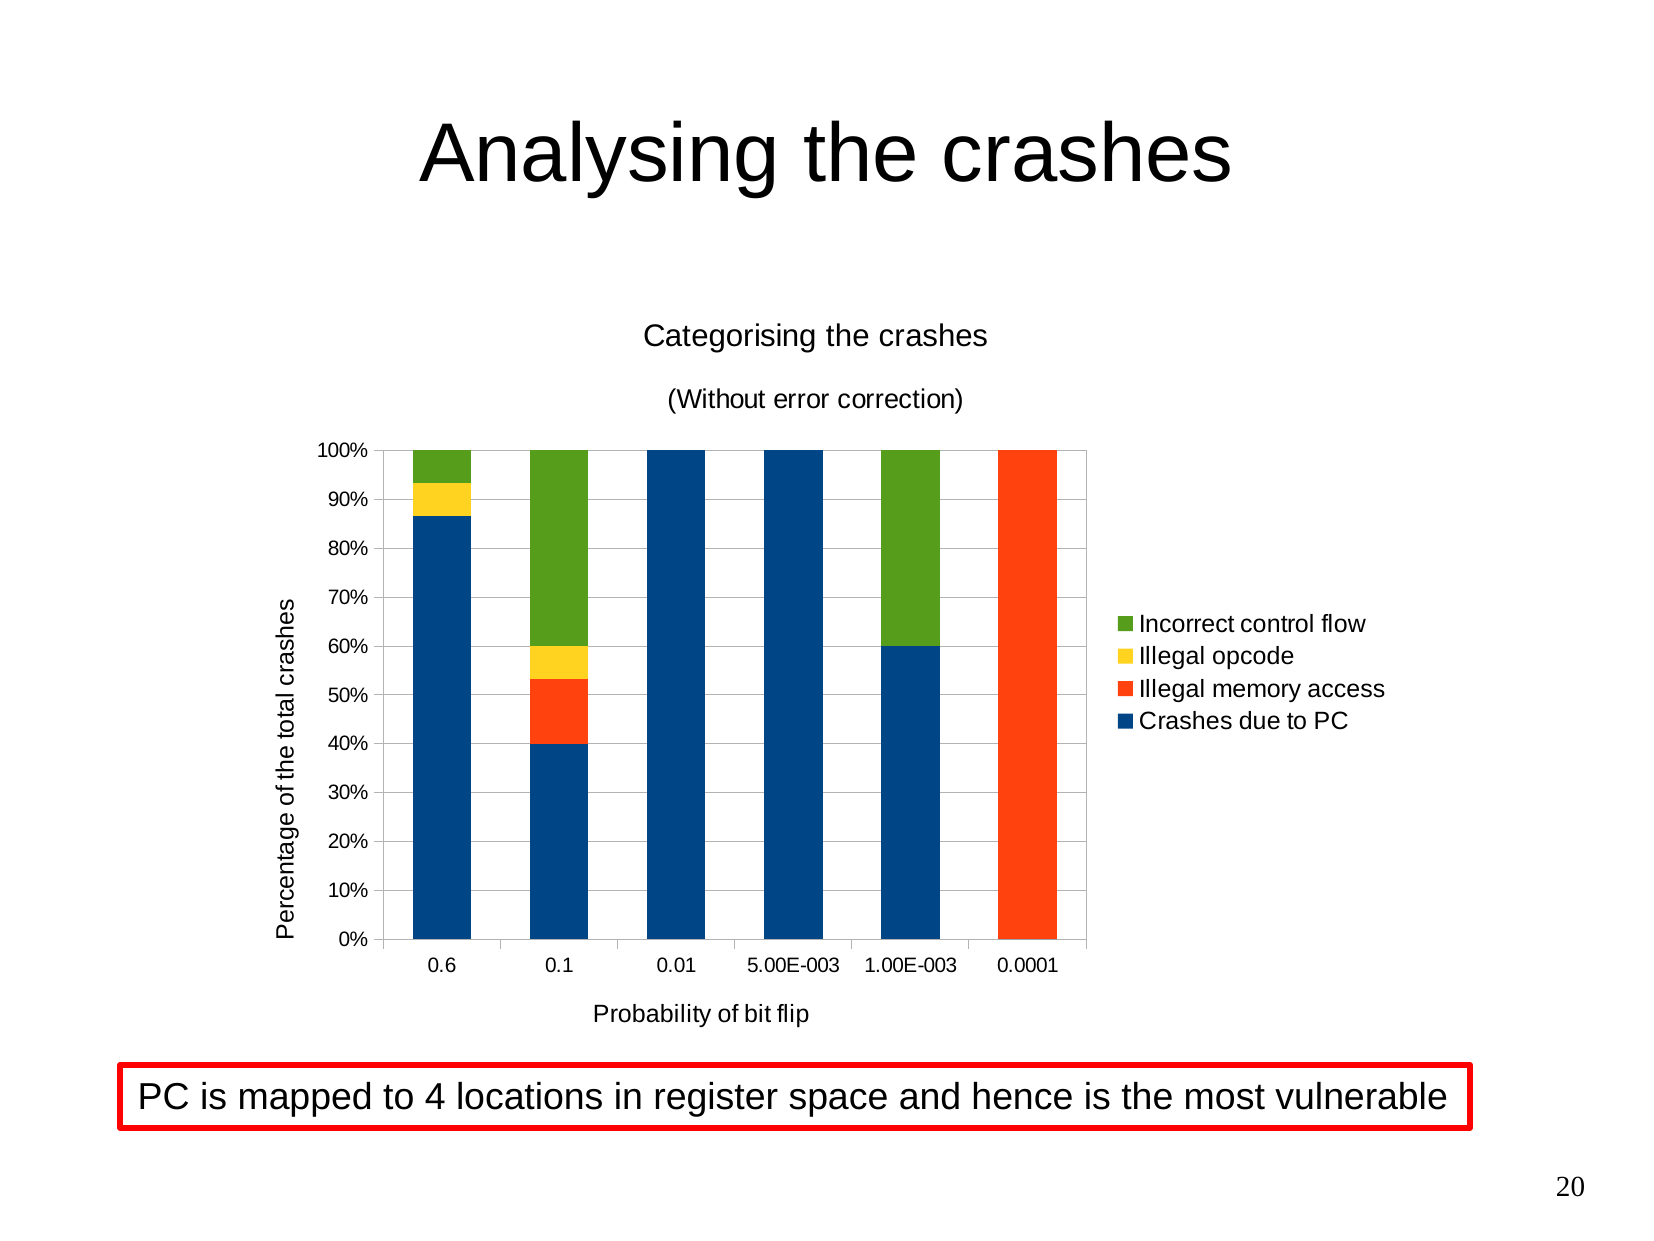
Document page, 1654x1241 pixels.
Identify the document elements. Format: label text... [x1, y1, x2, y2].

chart [225, 285, 1407, 1060]
title Analysing the crashes [82, 49, 1571, 257]
text_box PC is mapped to 4 locations in register space and hence is the most vulnerable [120, 1065, 1471, 1128]
